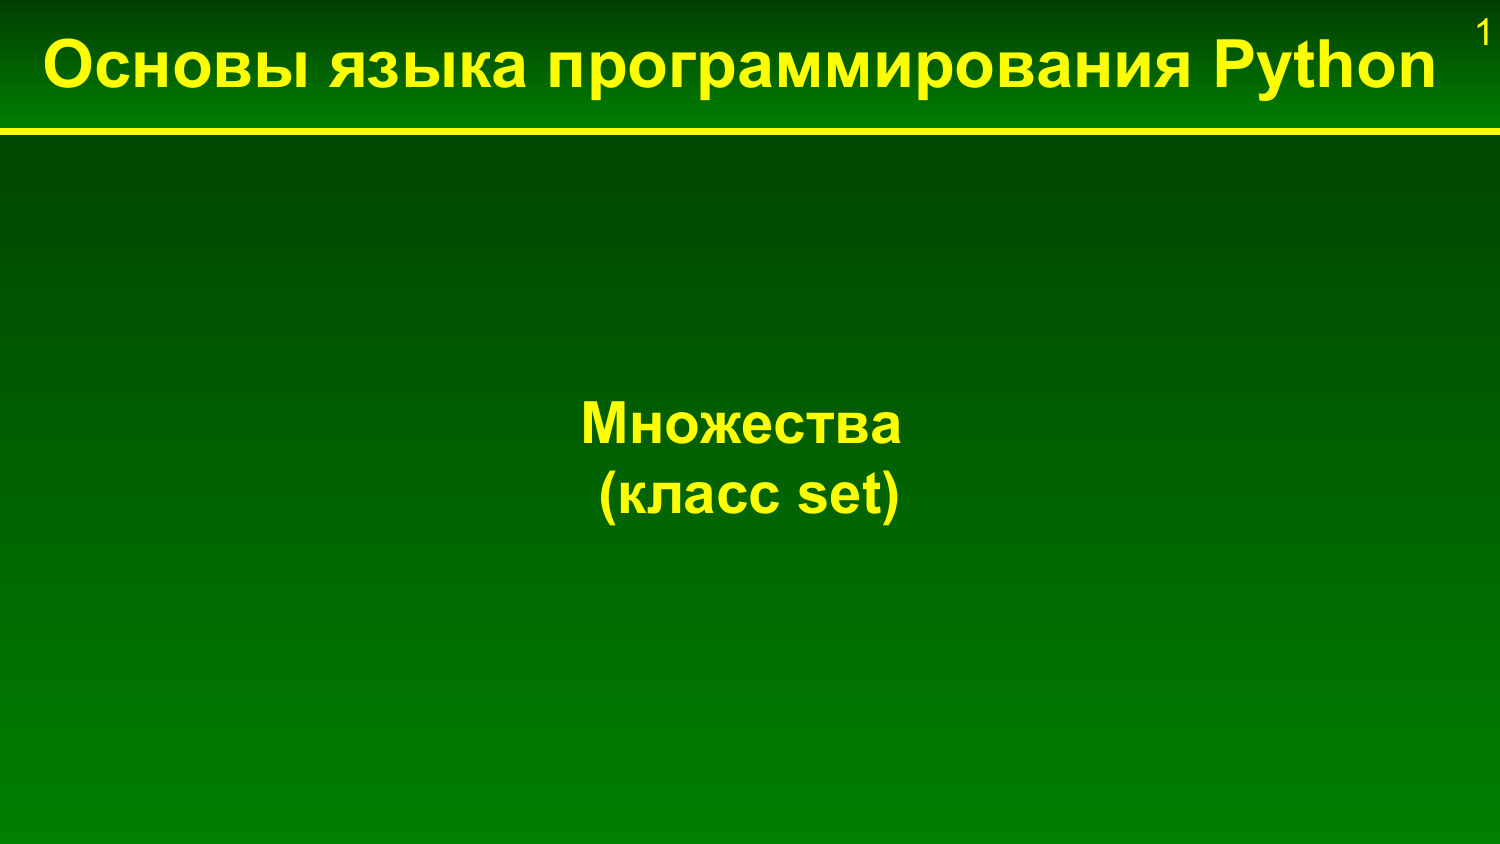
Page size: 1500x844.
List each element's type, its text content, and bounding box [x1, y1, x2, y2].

text_box Множества (класс set) [29, 395, 1471, 514]
text_box Основы языка программирования Python [17, 13, 1465, 109]
